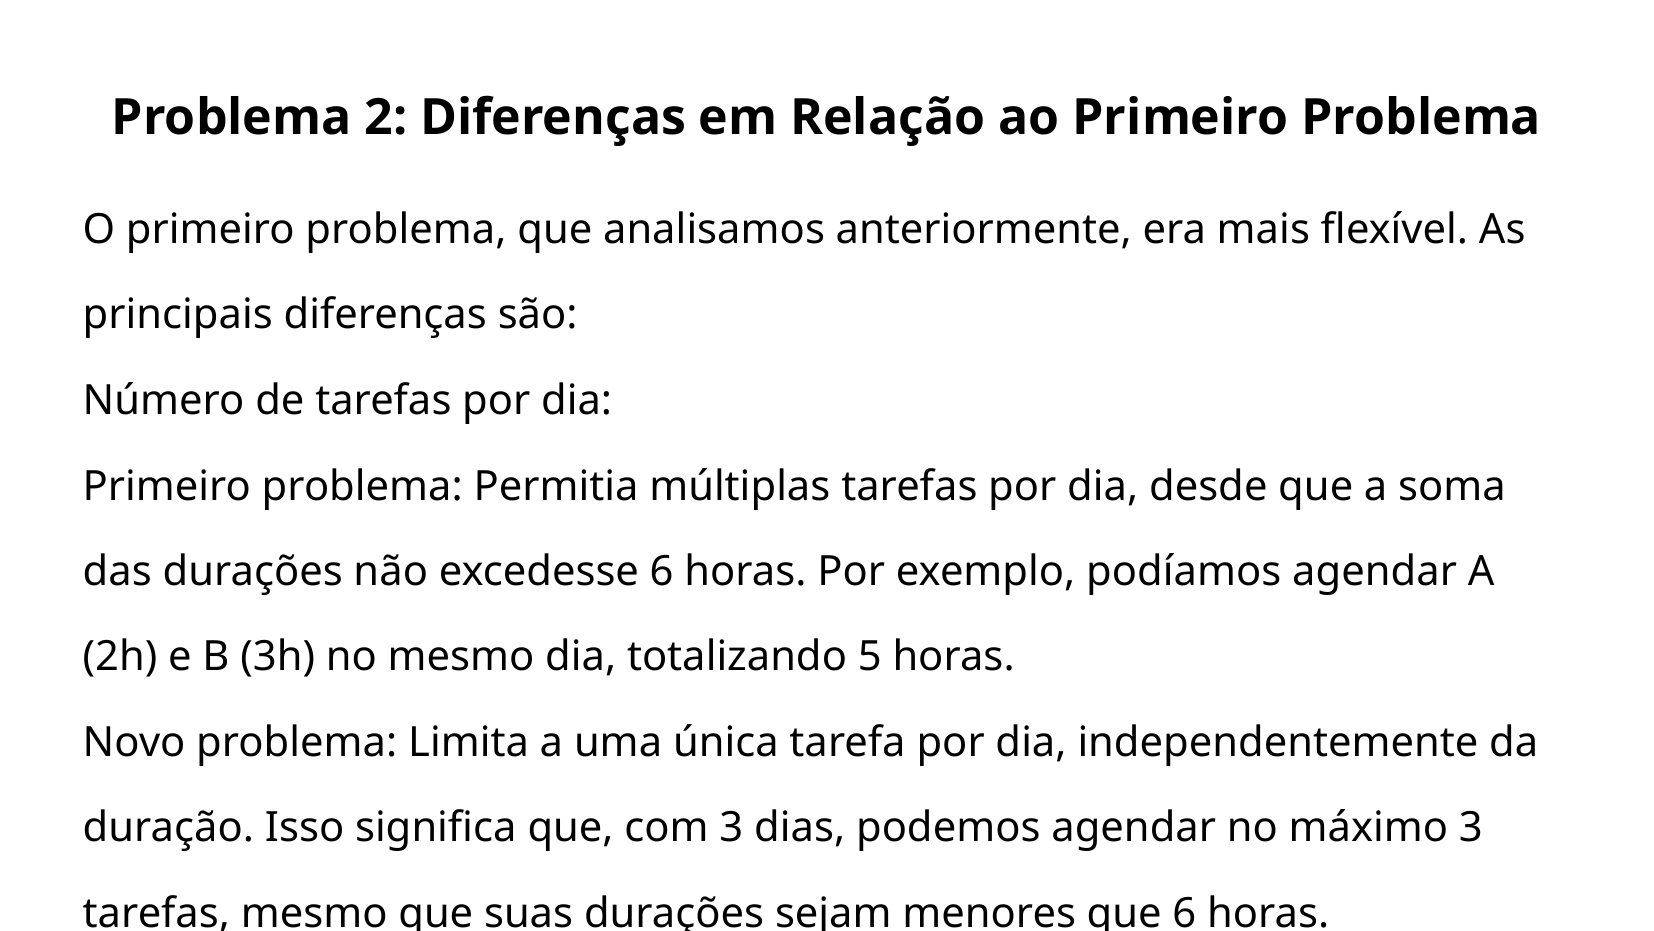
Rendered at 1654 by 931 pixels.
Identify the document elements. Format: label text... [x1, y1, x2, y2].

title Problema 2: Diferenças em Relação ao Primeiro Problema [82, 37, 1571, 170]
subtitle O primeiro problema, que analisamos anteriormente, era mais flexível. As principais diferenças são: Número de tarefas por dia: Primeiro problema: Permitia múltiplas tarefas por dia, desde que a soma das durações não excedesse 6 horas. Por exemplo, podíamos agendar A (2h) e B (3h) no mesmo dia, totalizando 5 horas. Novo problema: Limita a uma única tarefa por dia, independentemente da duração. Isso significa que, com 3 dias, podemos agendar no máximo 3 tarefas, mesmo que suas durações sejam menores que 6 horas. [82, 170, 1571, 806]
